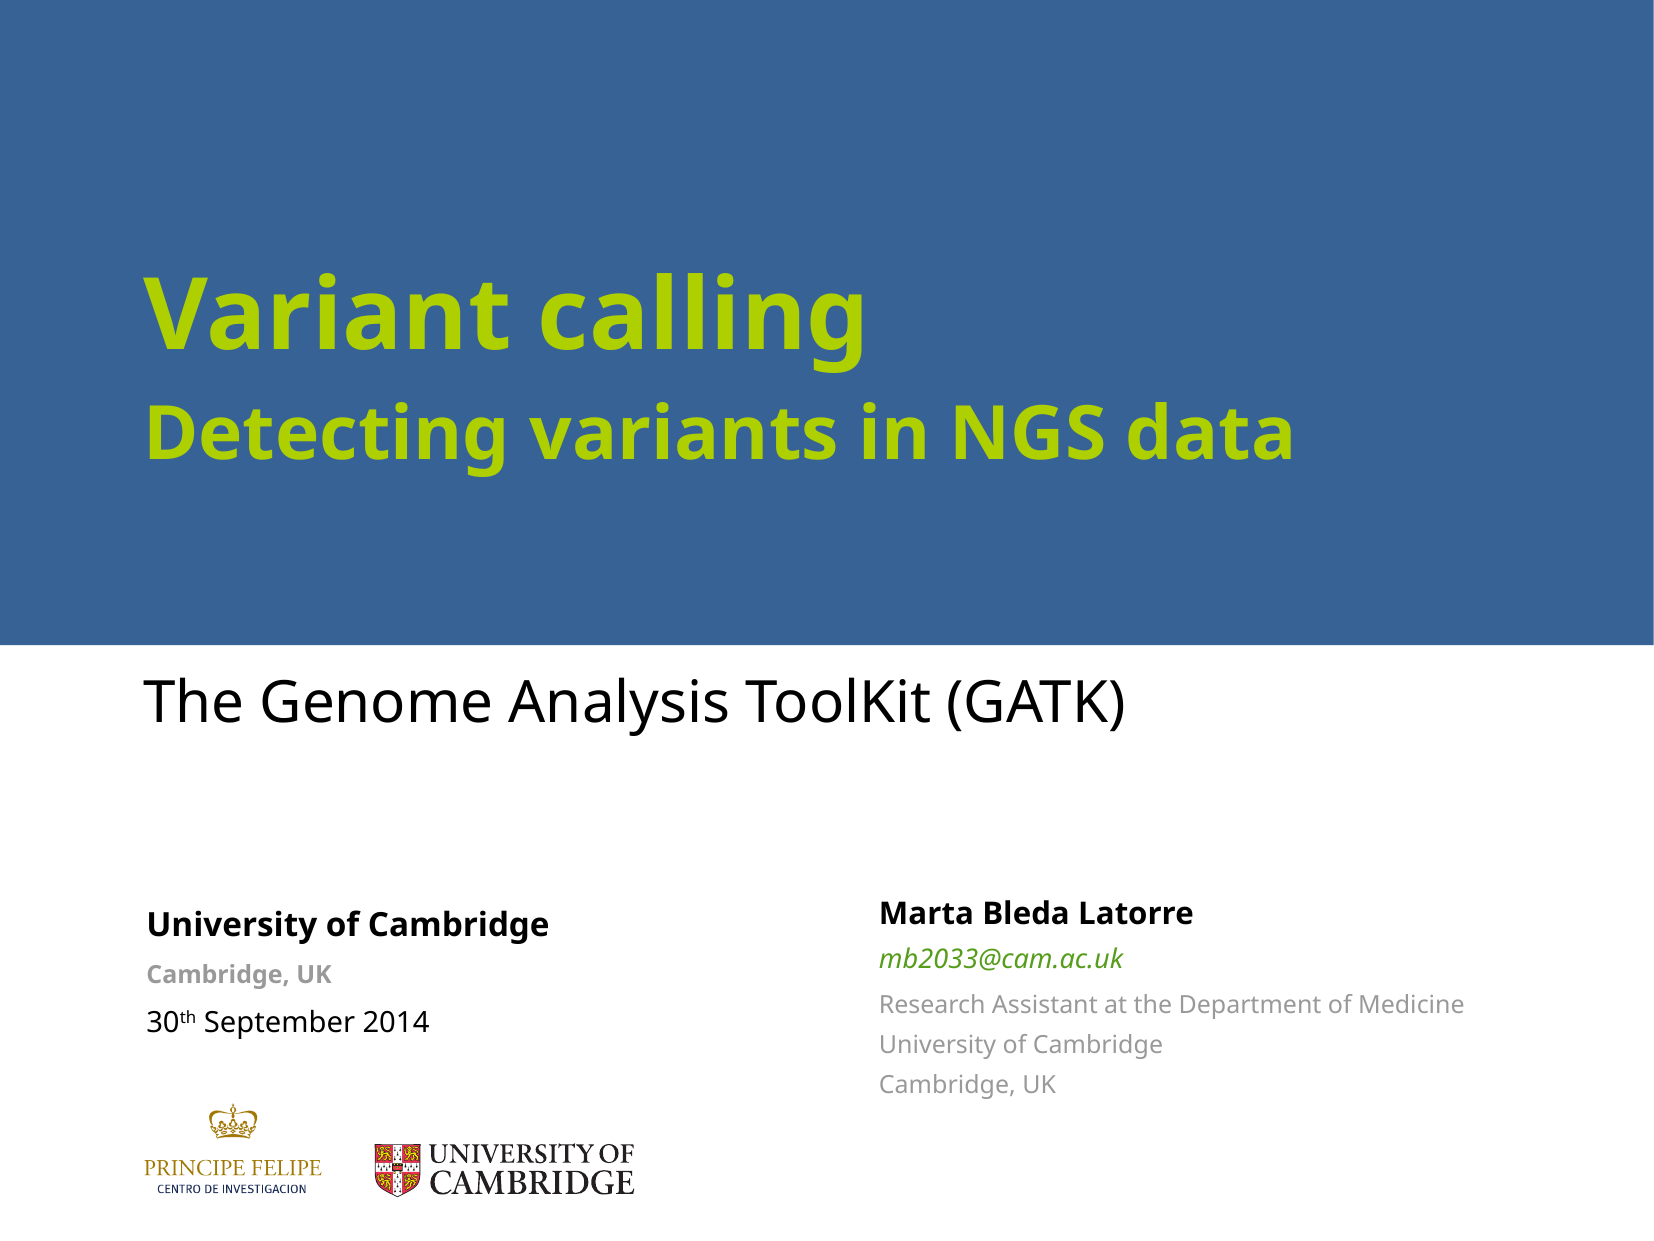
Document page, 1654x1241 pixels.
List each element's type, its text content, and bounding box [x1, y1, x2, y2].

picture [143, 1103, 323, 1194]
title Variant calling Detecting variants in NGS data [143, 258, 1480, 466]
text_box University of Cambridge Cambridge, UK 30th September 2014 [131, 893, 737, 1046]
list The Genome Analysis ToolKit (GATK) [143, 659, 1599, 1241]
picture [374, 1143, 635, 1198]
